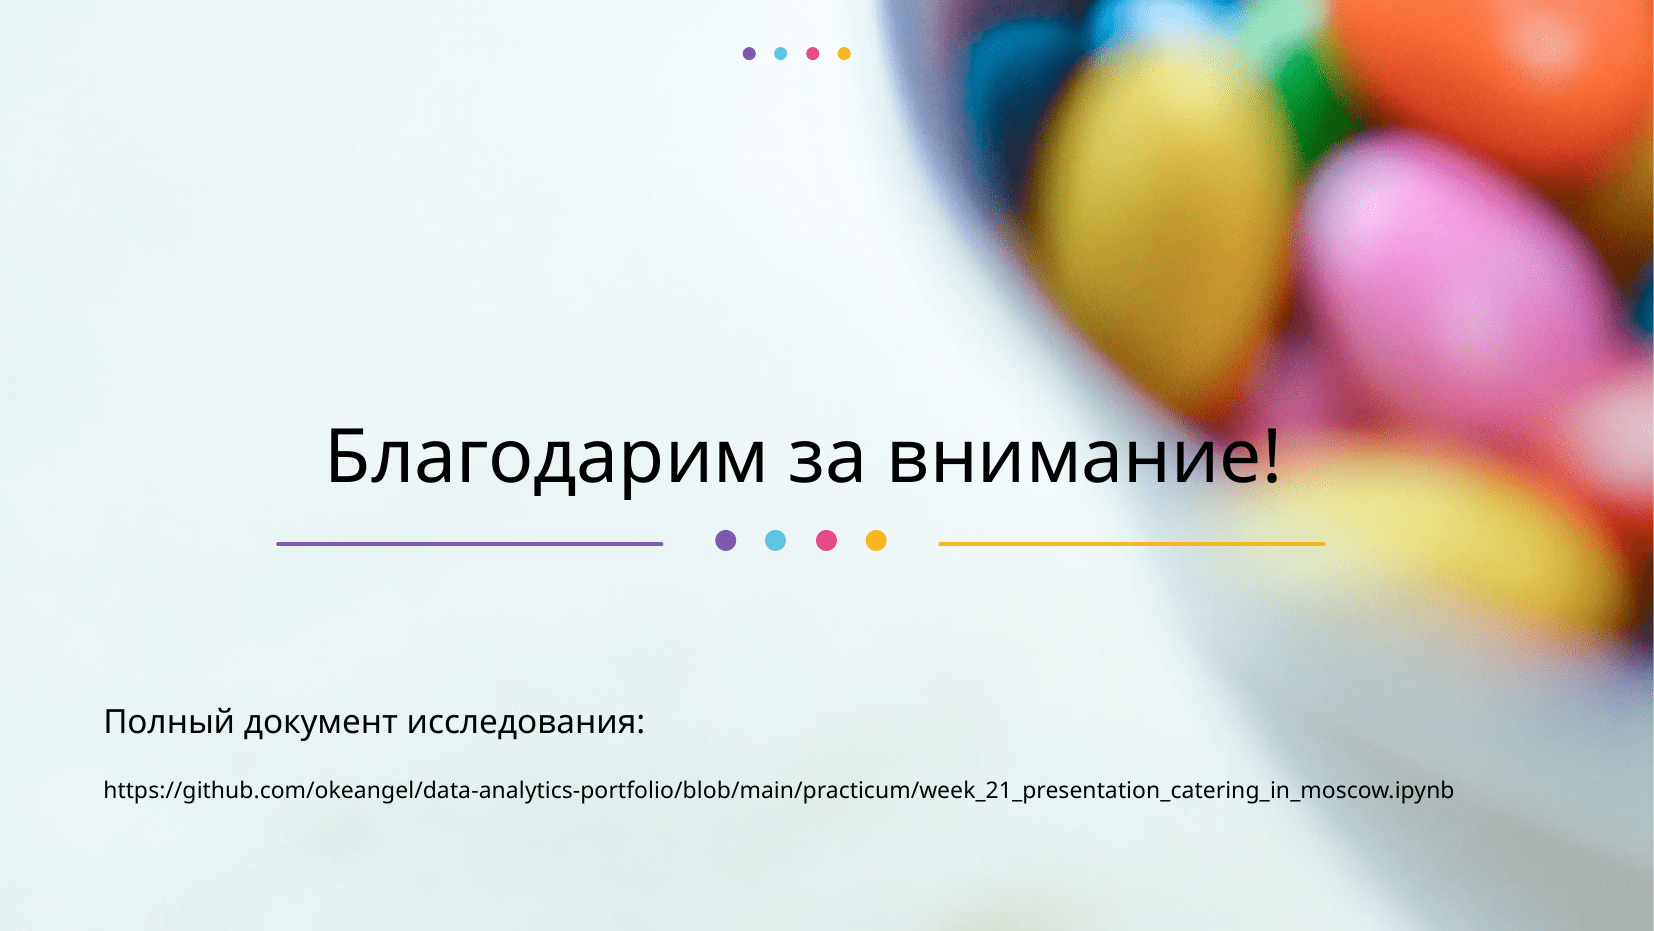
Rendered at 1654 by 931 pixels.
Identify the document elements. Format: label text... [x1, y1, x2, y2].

text_box [715, 529, 737, 551]
text_box Полный документ исследования: https://github.com/okeangel/data-analytics-portfolio/blob/main/practicum/week_21_presentation_catering_in_moscow.ipynb [88, 690, 1565, 798]
text_box [806, 47, 820, 61]
text_box [865, 529, 887, 551]
text_box [815, 529, 837, 551]
title Благодарим за внимание! [72, 376, 1536, 532]
text_box [742, 47, 756, 61]
text_box [774, 47, 788, 61]
text_box [765, 529, 786, 551]
picture [0, 0, 1654, 931]
text_box [837, 47, 851, 61]
